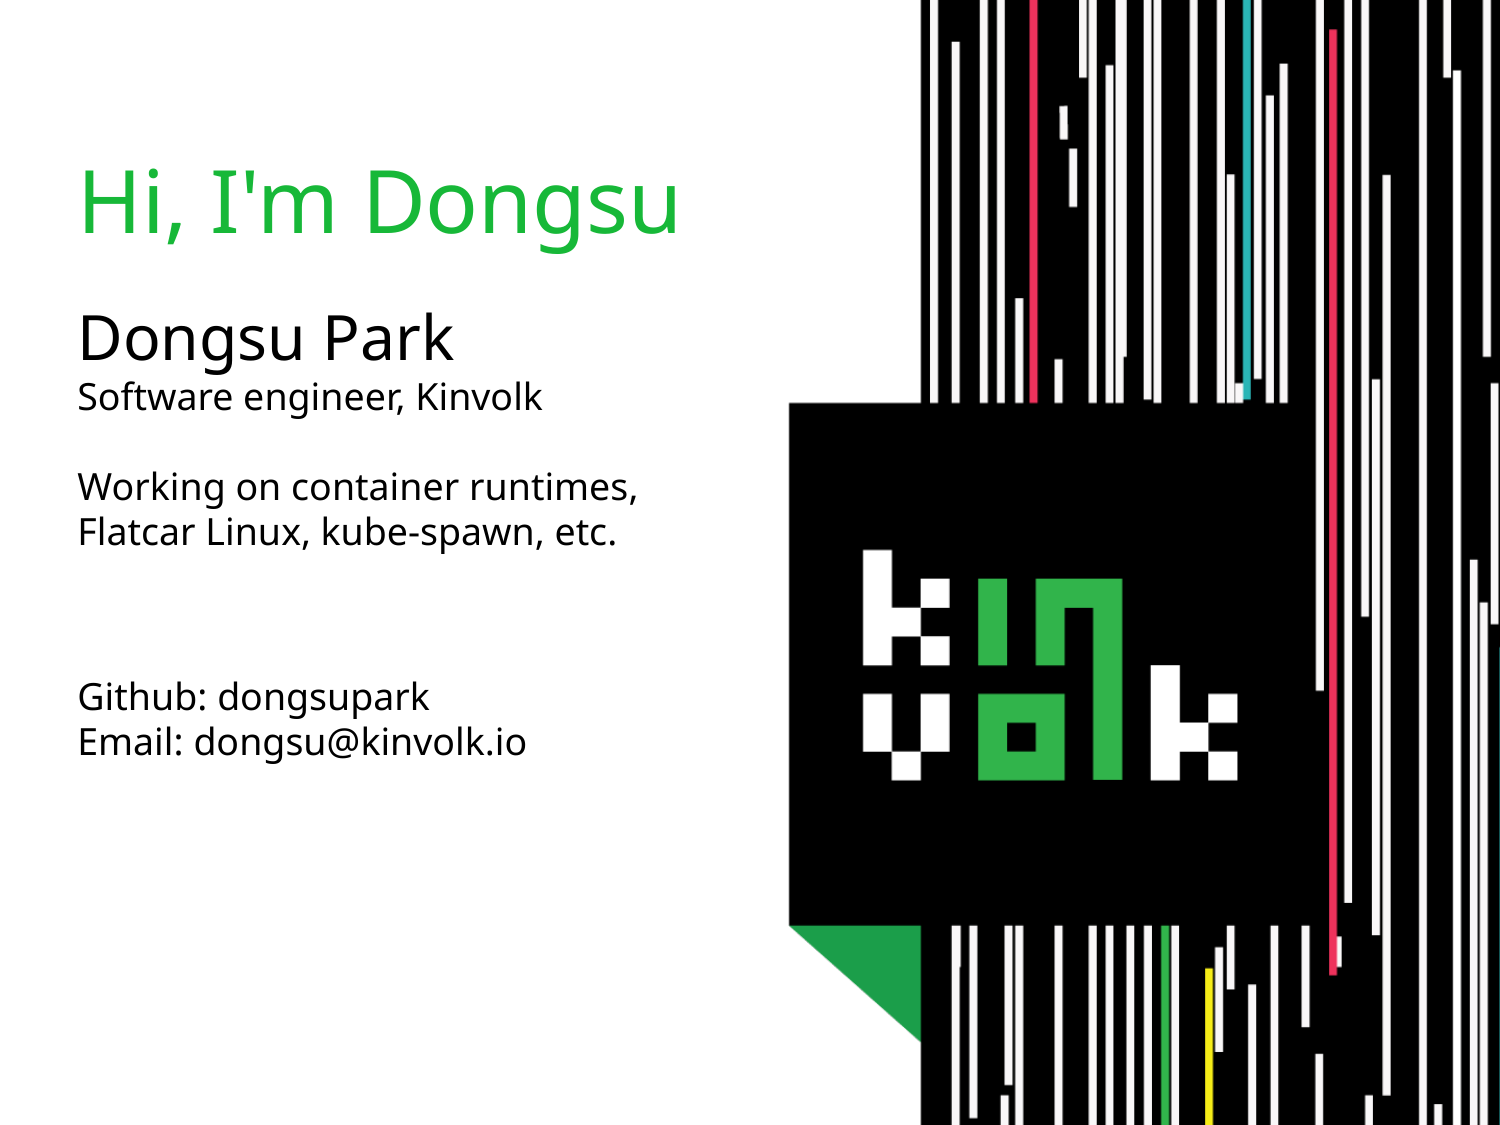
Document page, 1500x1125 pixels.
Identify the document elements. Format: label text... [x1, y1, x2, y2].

title Hi, I'm Dongsu [62, 99, 939, 267]
subtitle Dongsu Park Software engineer, Kinvolk Working on container runtimes, Flatcar Linux, kube-spawn, etc. Github: dongsupark Email: dongsu@kinvolk.io [62, 283, 752, 554]
picture [0, 0, 1500, 1125]
